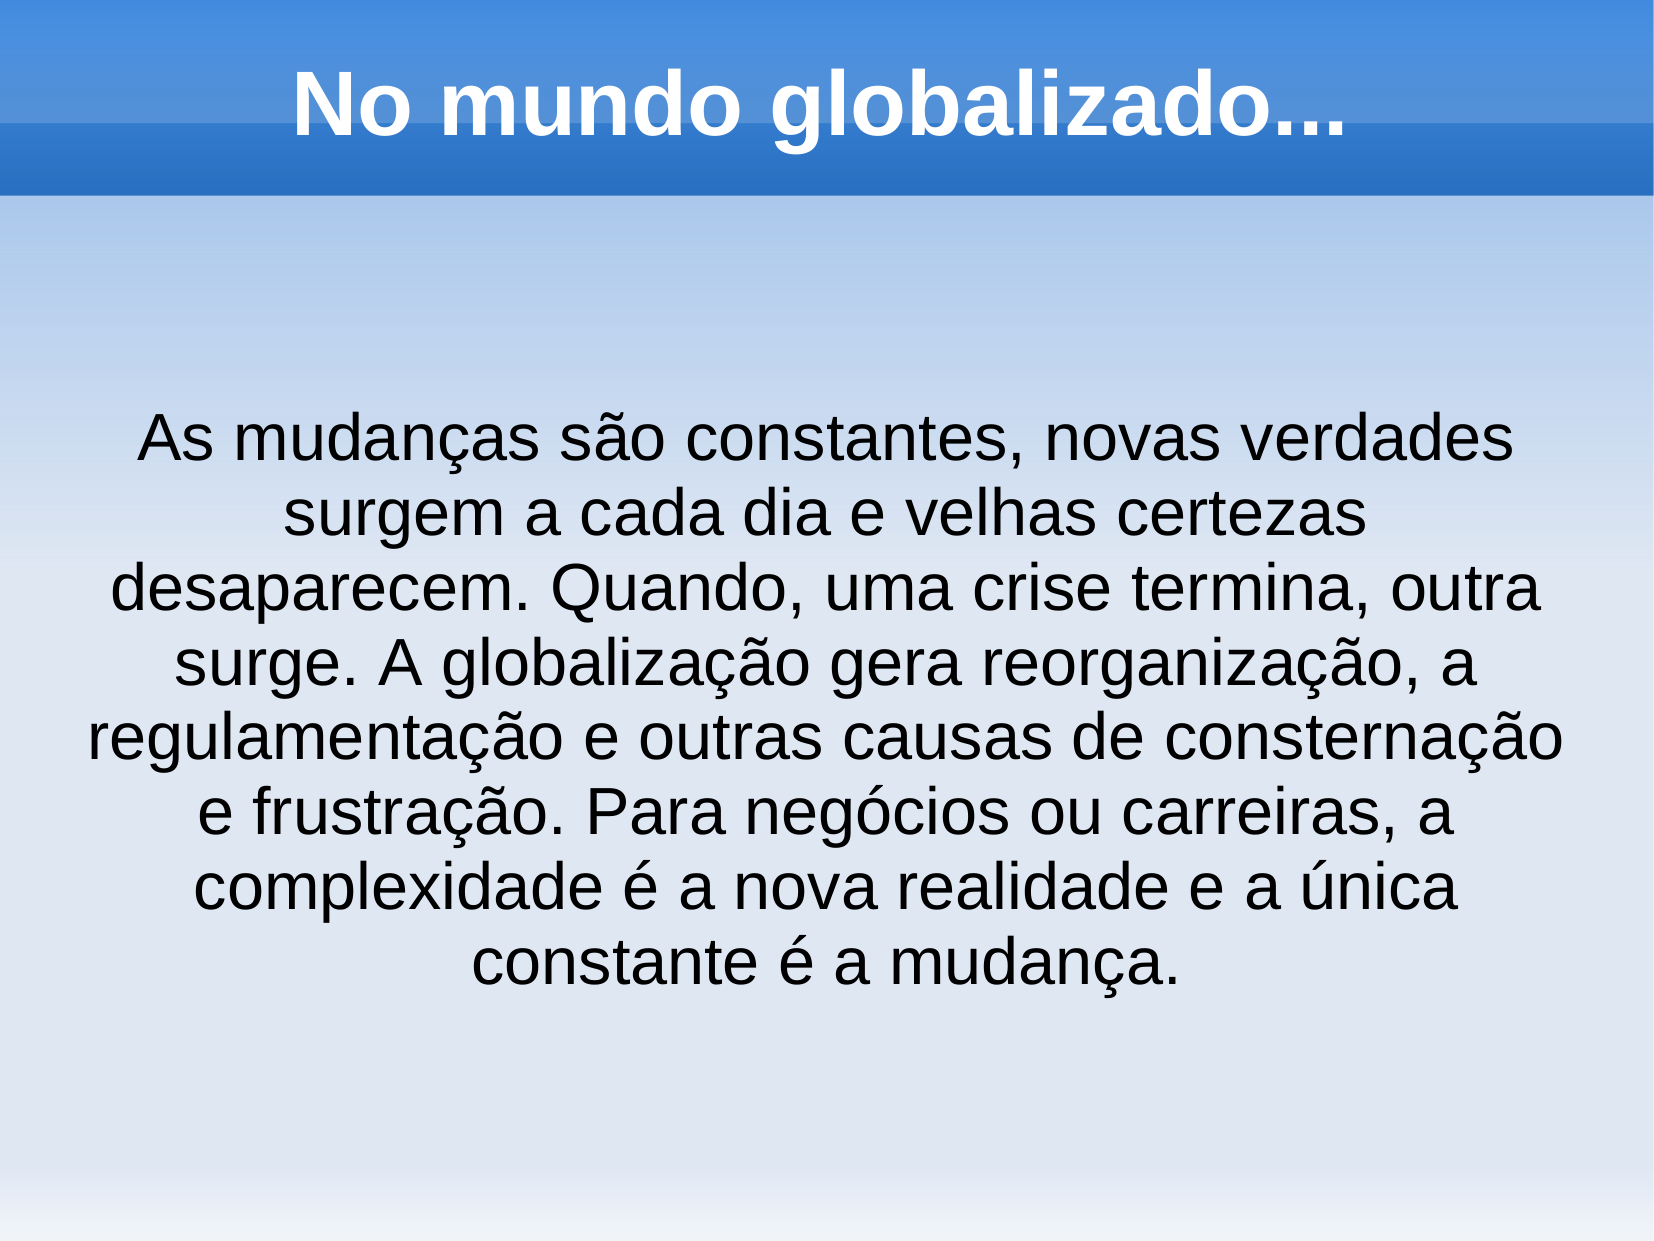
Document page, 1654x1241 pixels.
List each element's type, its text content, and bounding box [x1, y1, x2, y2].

title No mundo globalizado... [76, 7, 1565, 200]
subtitle As mudanças são constantes, novas verdades surgem a cada dia e velhas certezas desaparecem. Quando, uma crise termina, outra surge. A globalização gera reorganização, a regulamentação e outras causas de consternação e frustração. Para negócios ou carreiras, a complexidade é a nova realidade e a única constante é a mudança. [82, 297, 1571, 1102]
picture [0, 0, 1654, 1241]
